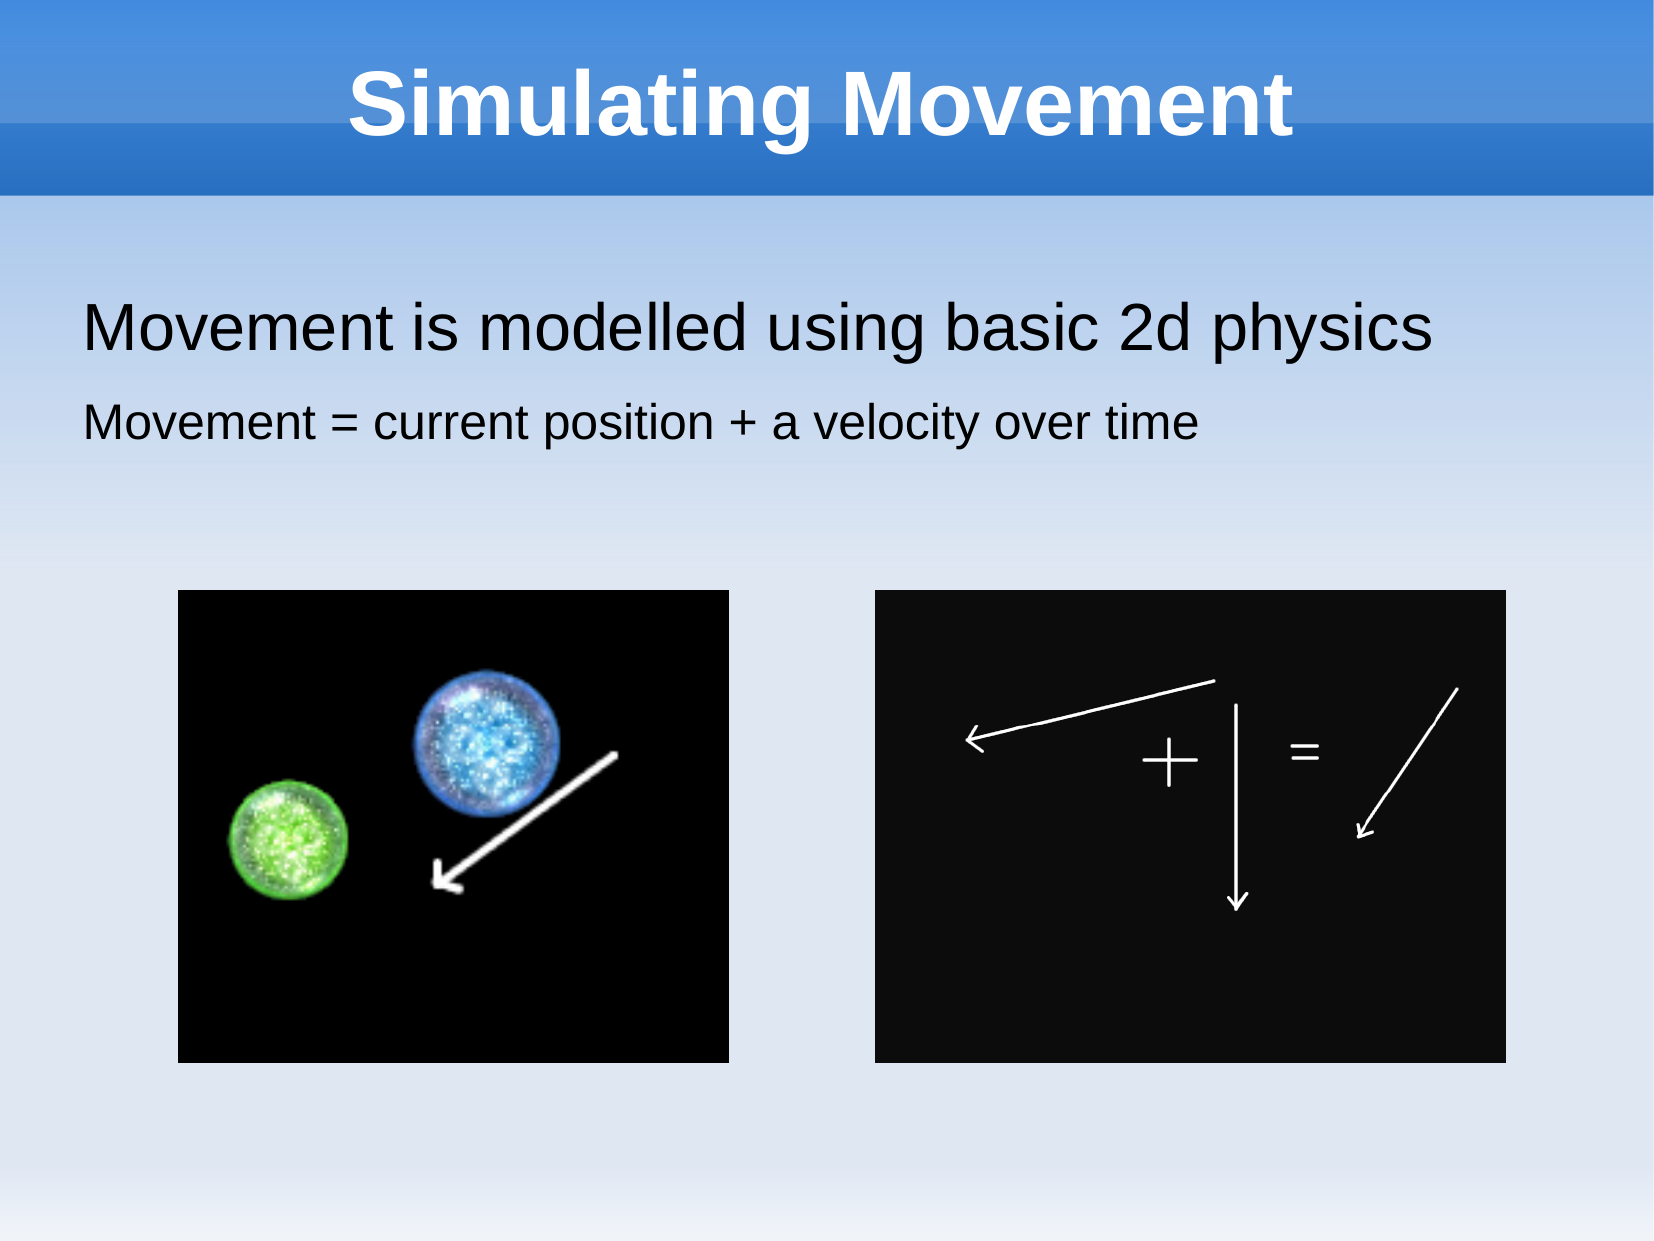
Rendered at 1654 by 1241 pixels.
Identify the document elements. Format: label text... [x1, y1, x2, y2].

list Movement is modelled using basic 2d physics Movement = current position + a velocity over time [82, 290, 1571, 1109]
picture [0, 0, 1654, 1241]
title Simulating Movement [76, 0, 1565, 208]
